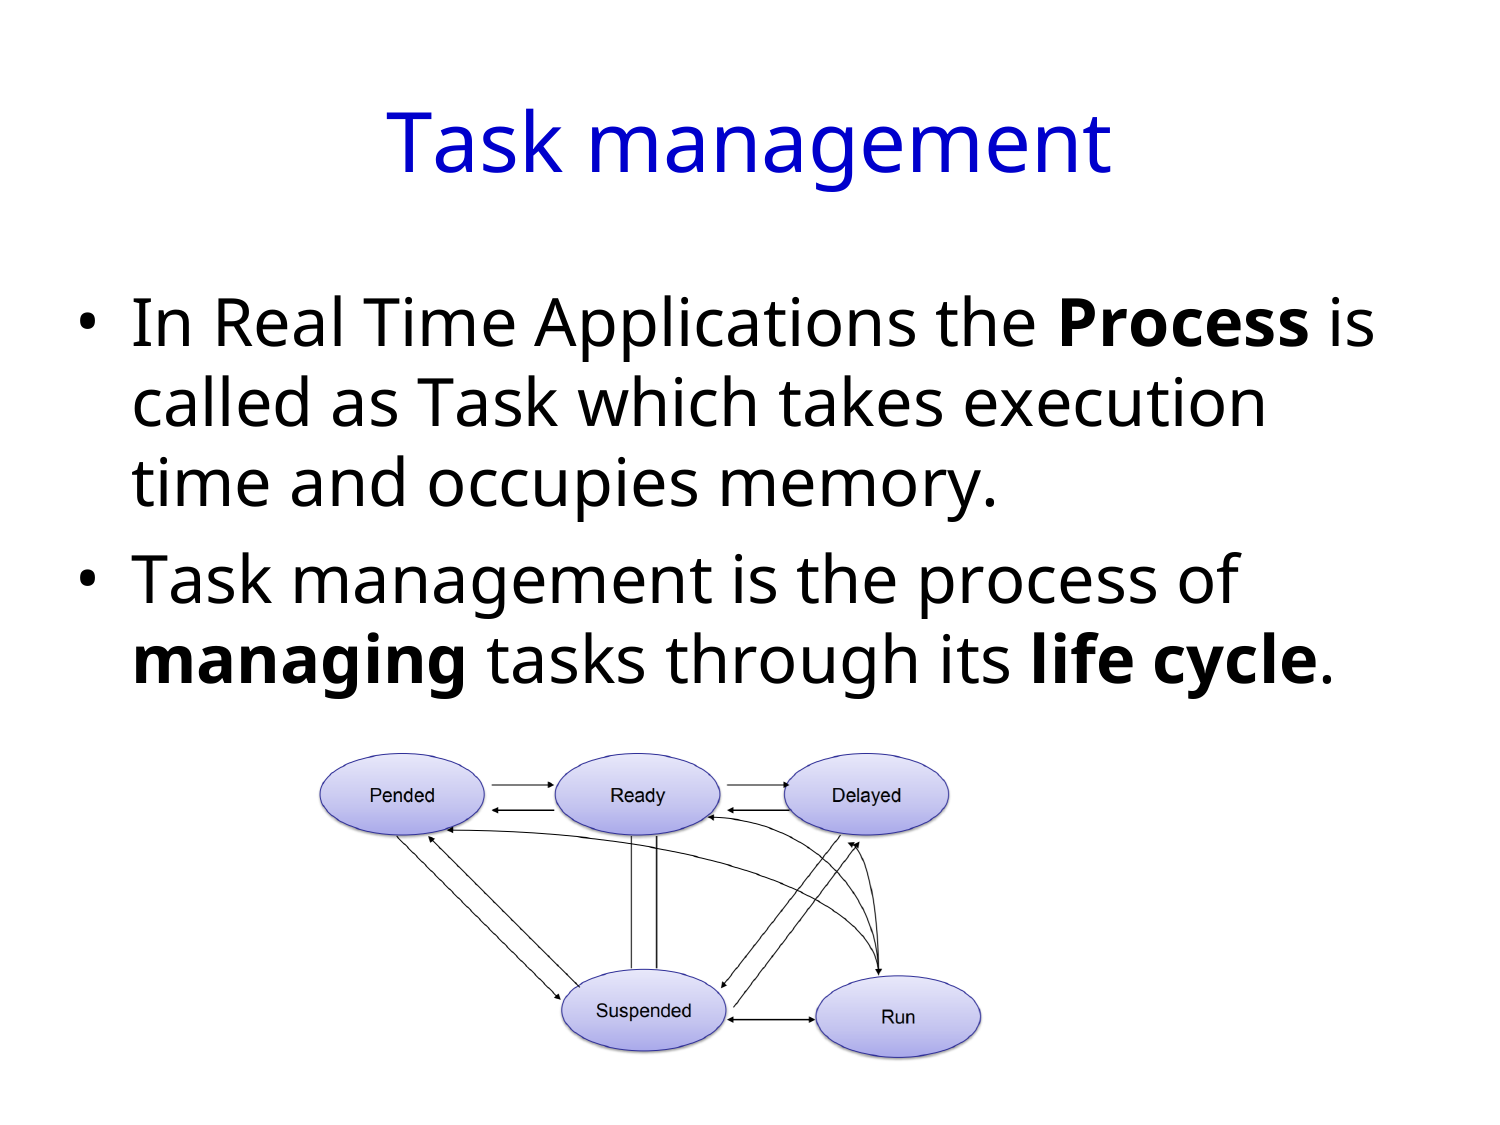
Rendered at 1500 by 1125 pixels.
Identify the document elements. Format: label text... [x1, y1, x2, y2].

list In Real Time Applications the Process is called as Task which takes execution time and occupies memory. Task management is the process of managing tasks through its life cycle. [60, 164, 1411, 908]
picture [315, 738, 997, 1066]
title Task management [75, 45, 1426, 233]
